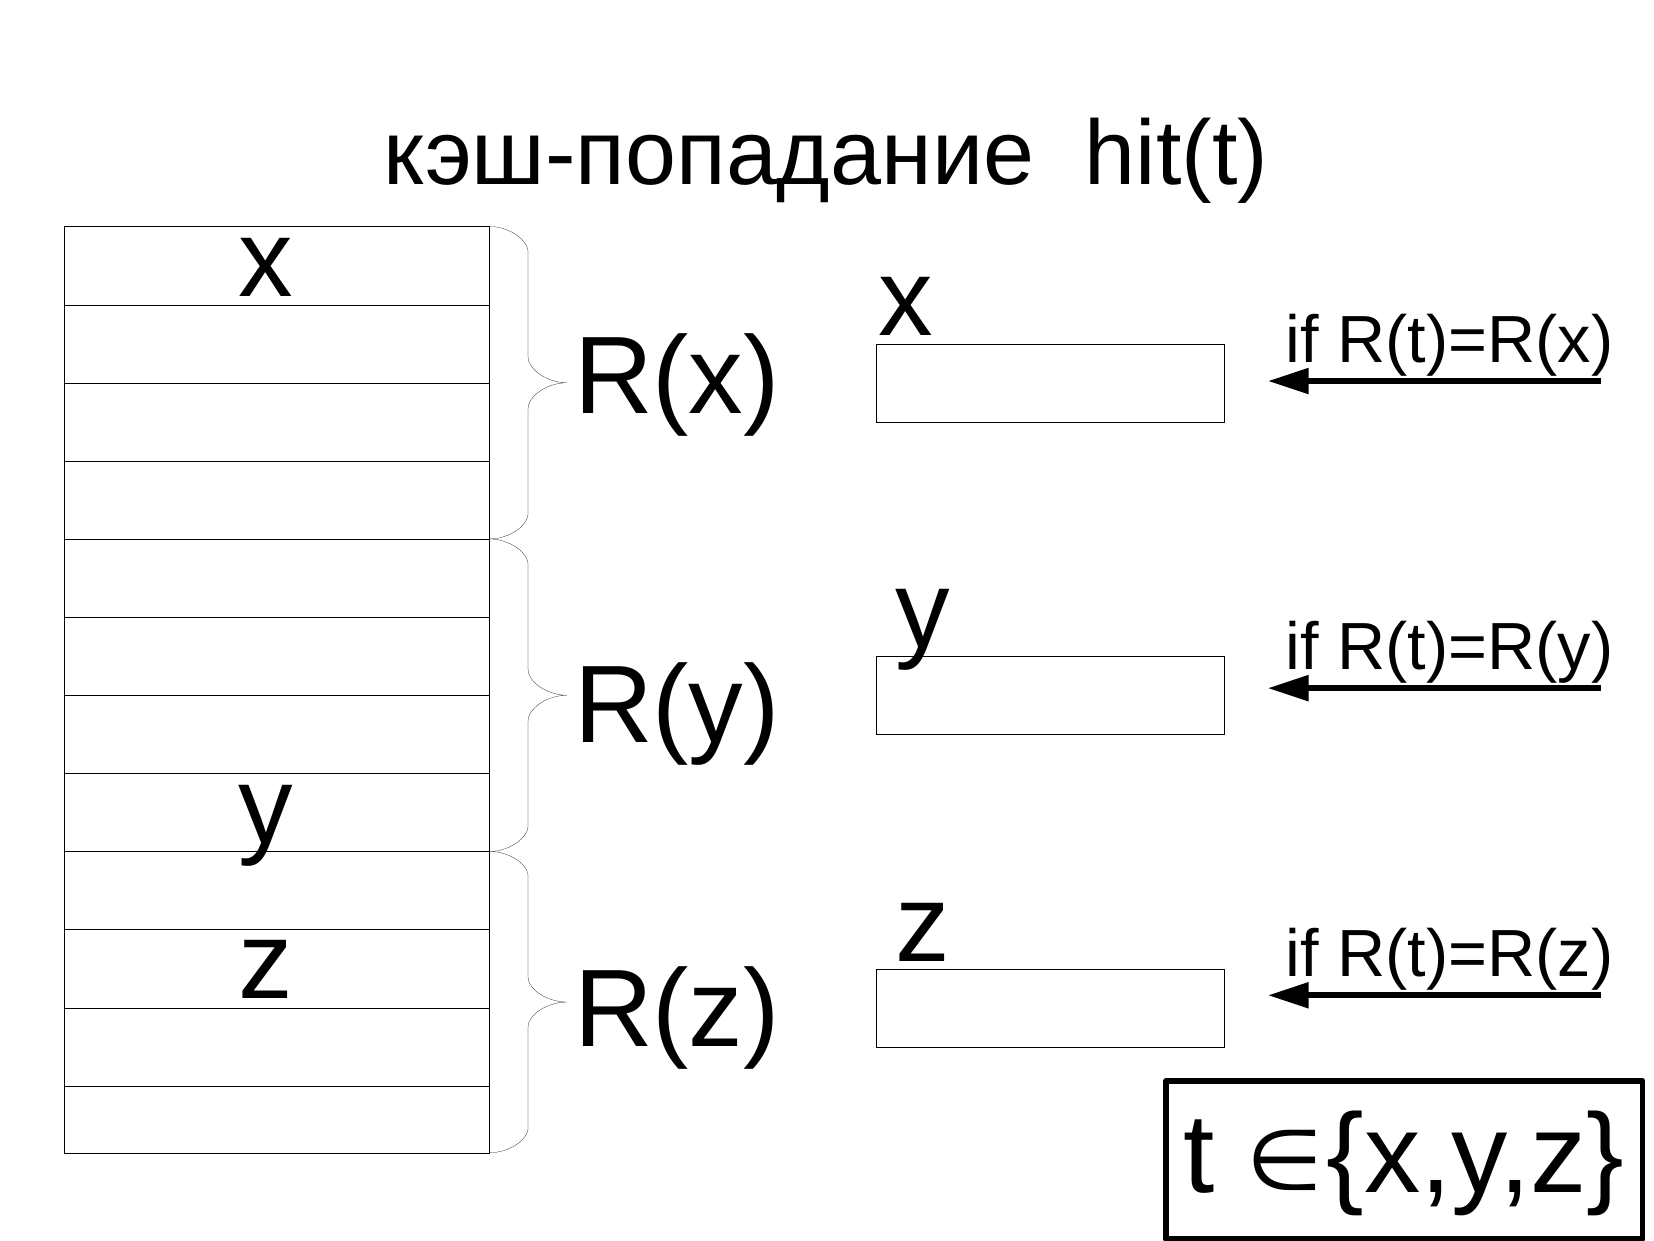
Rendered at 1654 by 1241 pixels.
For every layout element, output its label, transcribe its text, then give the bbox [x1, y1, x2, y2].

text_box if R(t)=R(z) [1270, 908, 1629, 999]
text_box t {x,y,z} [1166, 1080, 1643, 1240]
text_box if R(t)=R(y) [1270, 601, 1629, 692]
title кэш-попадание hit(t) [82, 49, 1571, 257]
text_box if R(t)=R(x) [1270, 294, 1629, 384]
chart [54, 206, 1238, 1168]
